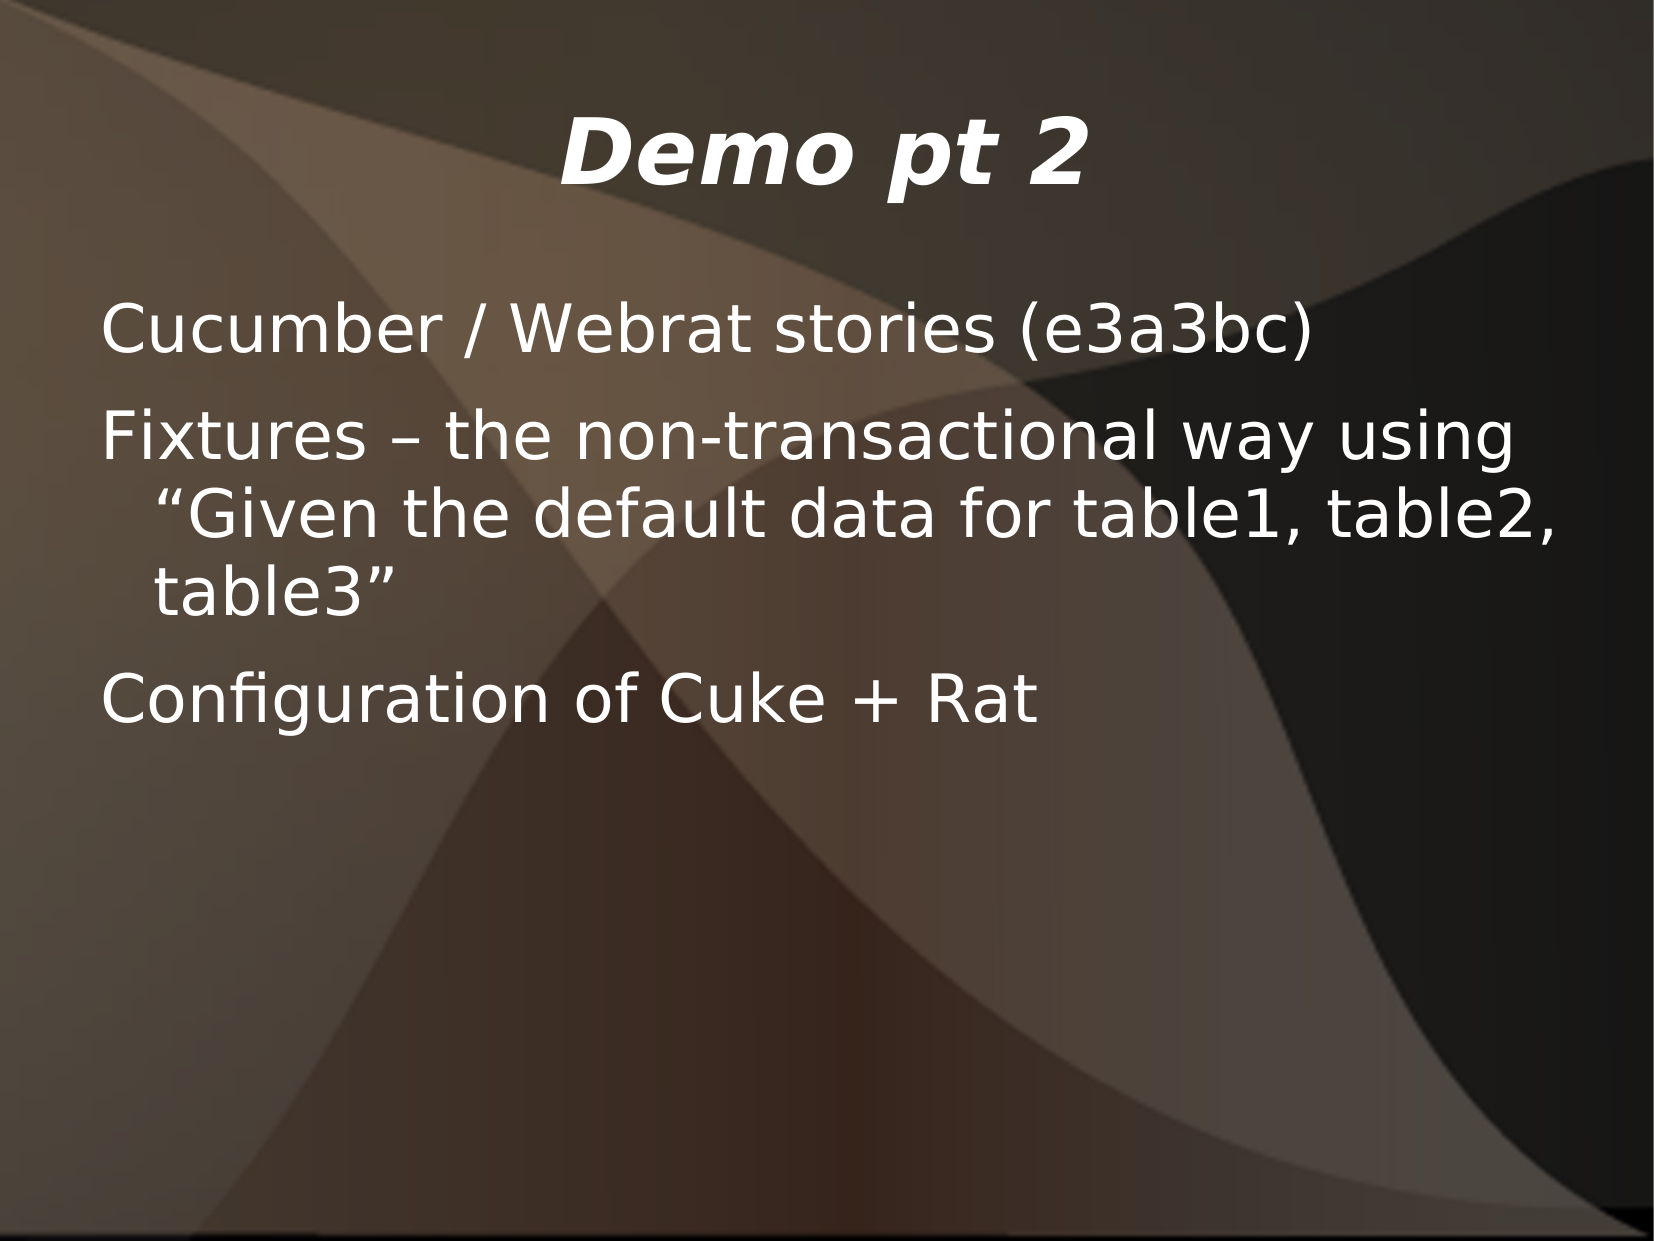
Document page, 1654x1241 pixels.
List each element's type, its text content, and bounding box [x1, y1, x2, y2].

list Cucumber / Webrat stories (e3a3bc) Fixtures – the non-transactional way using “Given the default data for table1, table2, table3” Configuration of Cuke + Rat [82, 290, 1571, 1094]
title Demo pt 2 [82, 56, 1571, 250]
picture [0, 0, 1654, 1241]
